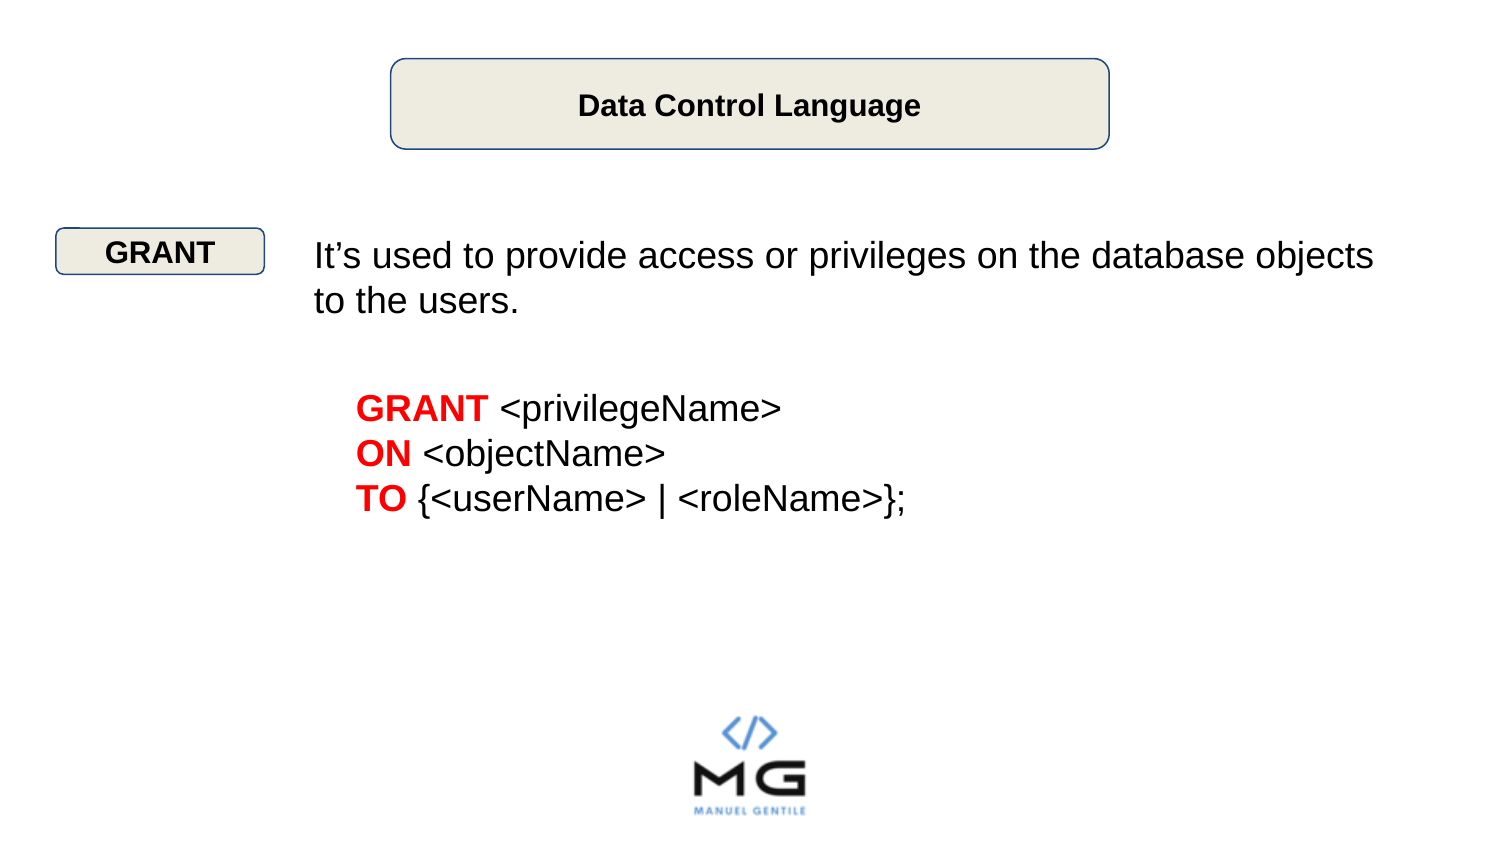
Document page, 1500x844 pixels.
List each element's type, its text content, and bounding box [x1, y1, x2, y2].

text_box GRANT [55, 228, 265, 275]
text_box It’s used to provide access or privileges on the database objects to the users. [298, 216, 1422, 286]
text_box GRANT <privilegeName> ON <objectName> TO {<userName> | <roleName>}; [340, 368, 1159, 541]
text_box Data Control Language [390, 58, 1110, 150]
picture [671, 687, 829, 844]
